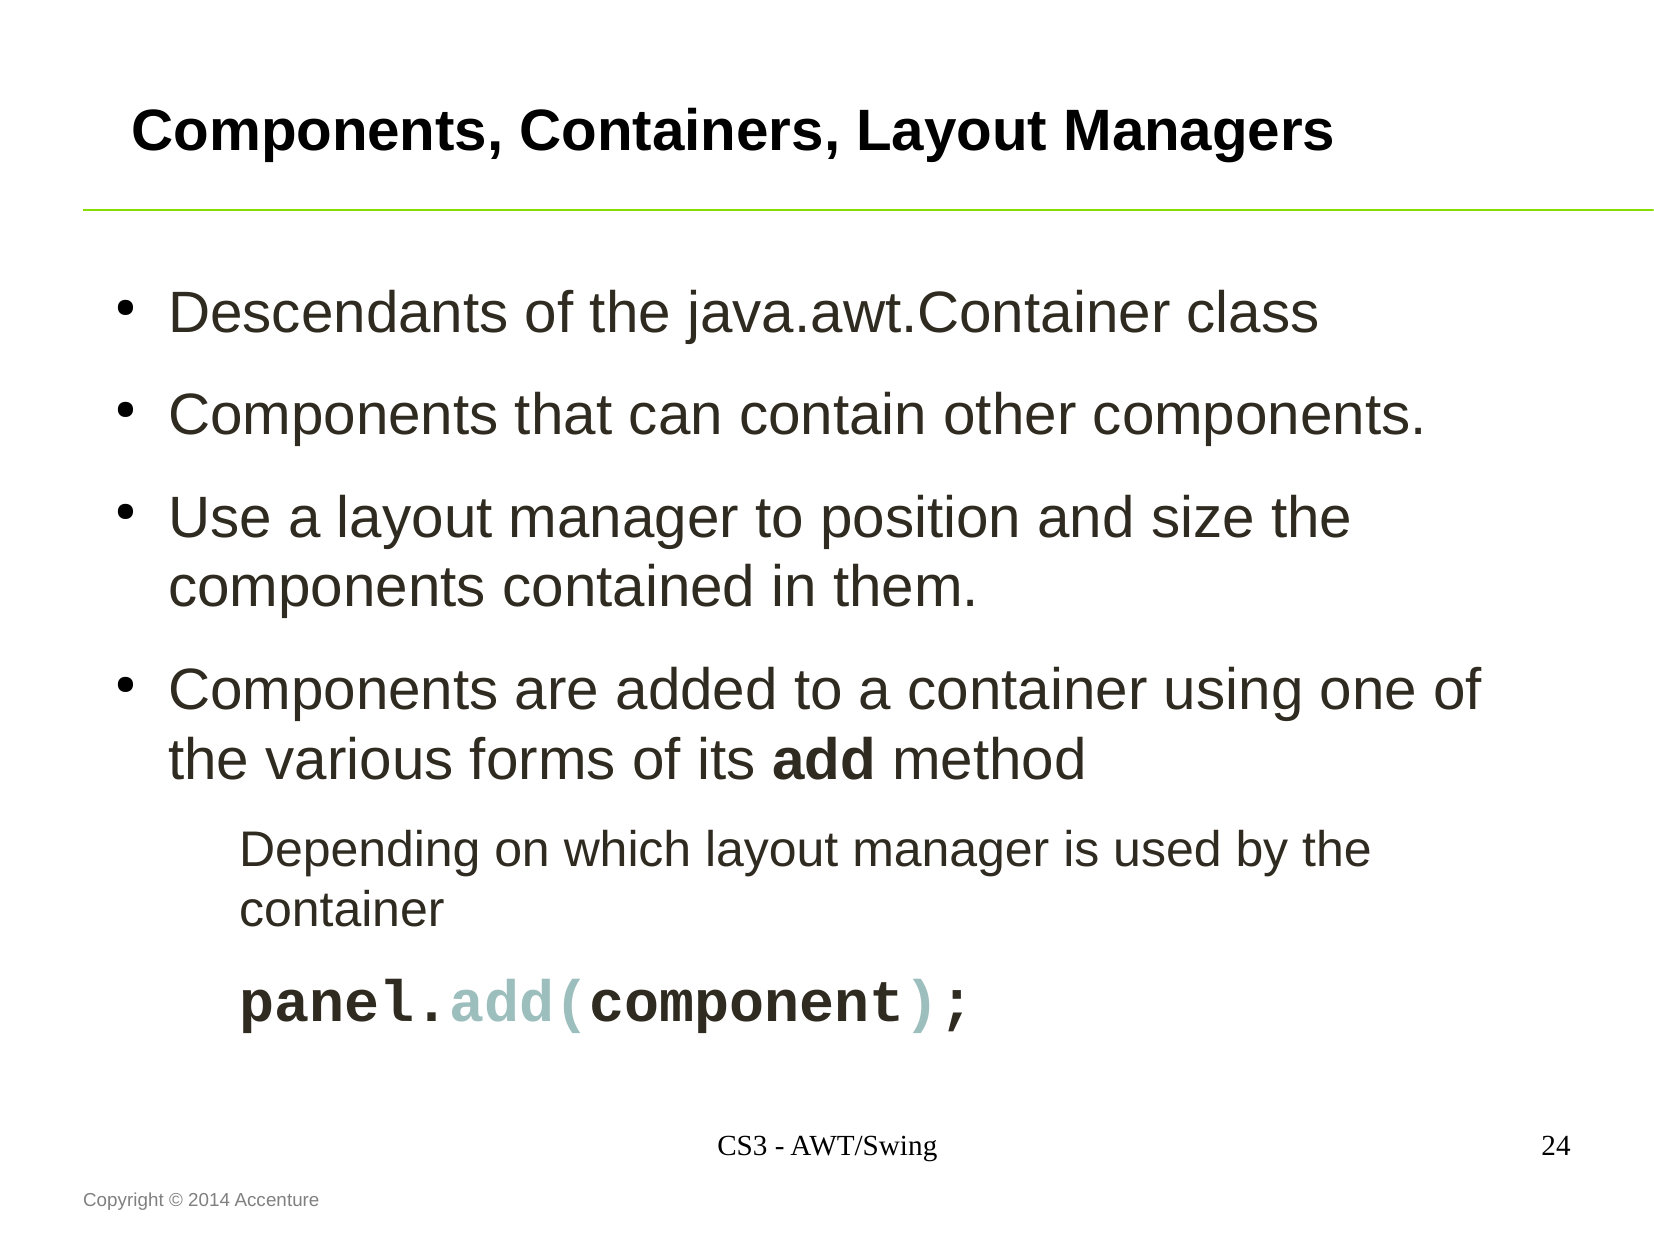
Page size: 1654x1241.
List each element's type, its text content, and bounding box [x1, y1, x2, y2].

title Components, Containers, Layout Managers [81, 56, 1654, 199]
list Descendants of the java.awt.Container class Components that can contain other components. Use a layout manager to position and size the components contained in them. Components are added to a container using one of the various forms of its add method Depending on which layout manager is used by the container panel.add(component); [82, 266, 1538, 1186]
